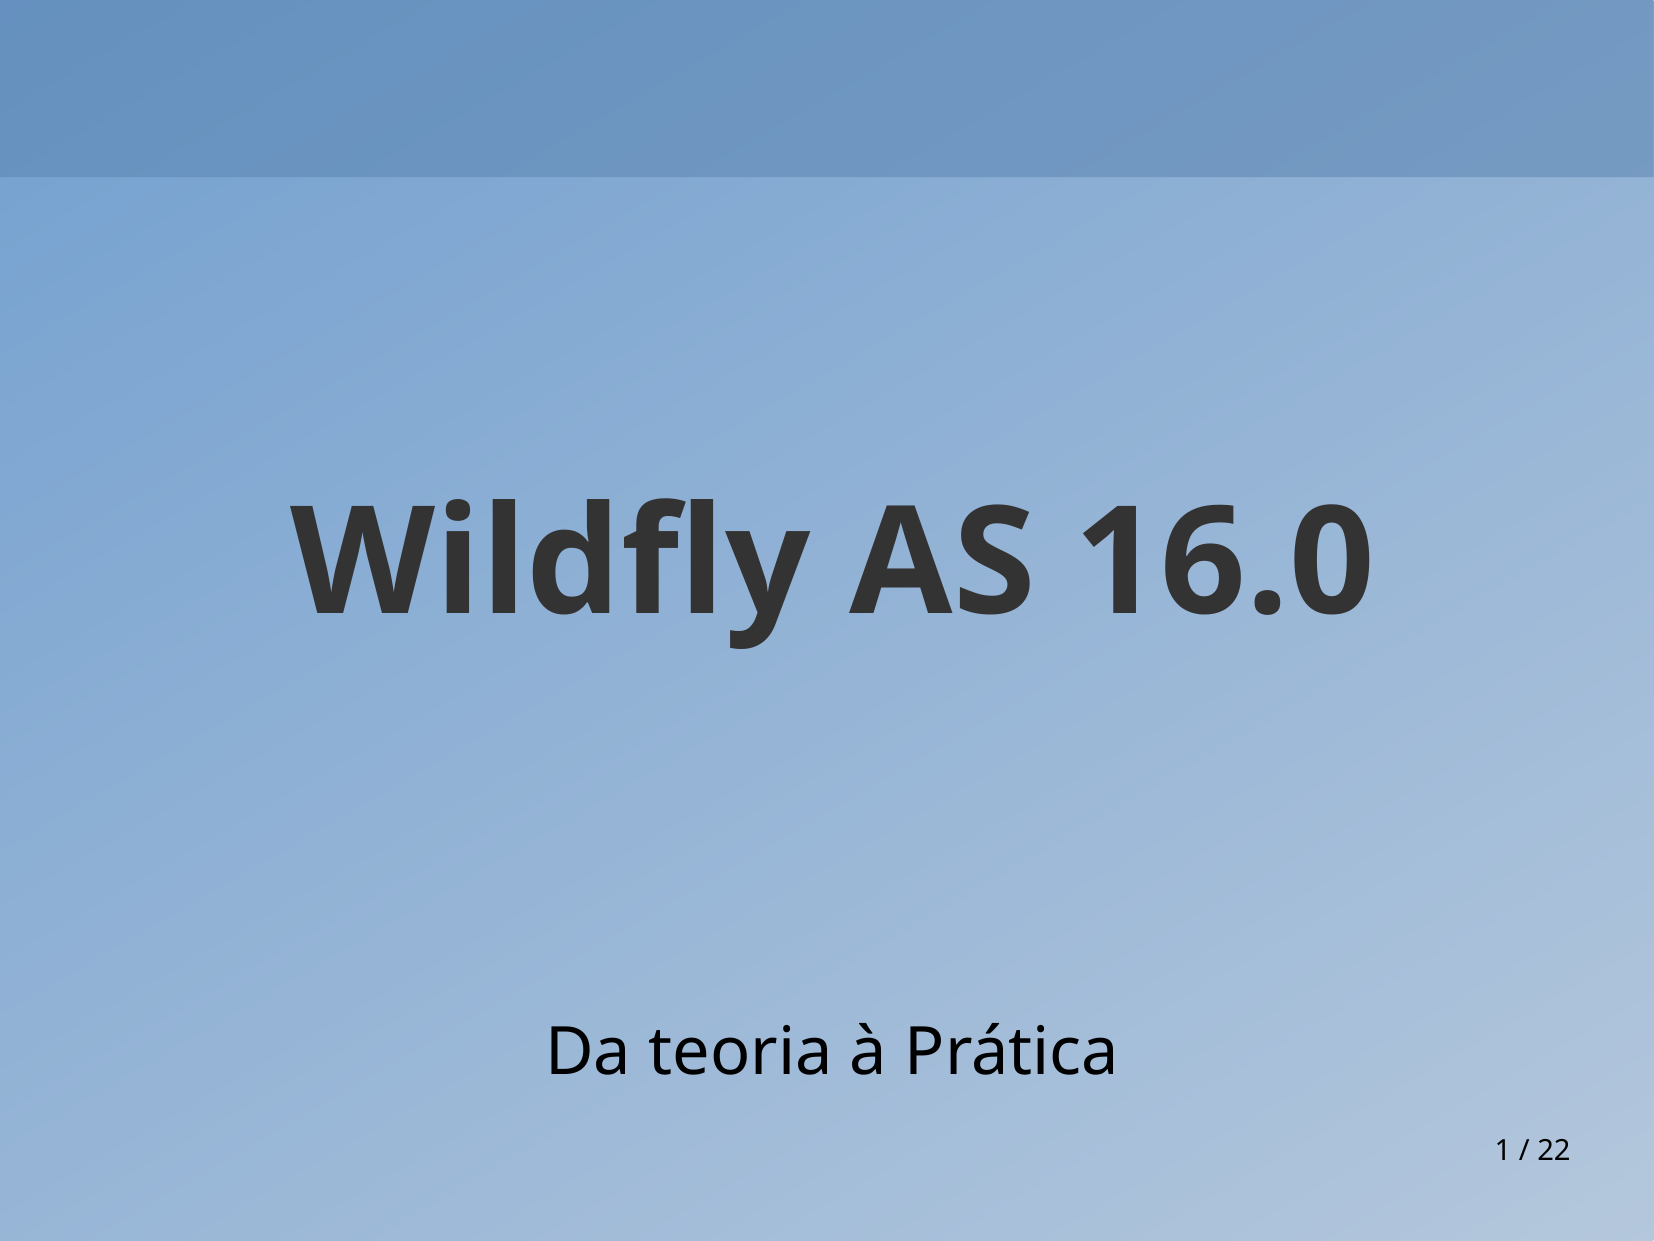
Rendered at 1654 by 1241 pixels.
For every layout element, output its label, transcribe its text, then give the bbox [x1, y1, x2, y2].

title Wildfly AS 16.0 [129, 437, 1536, 674]
subtitle Da teoria à Prática [129, 968, 1536, 1130]
